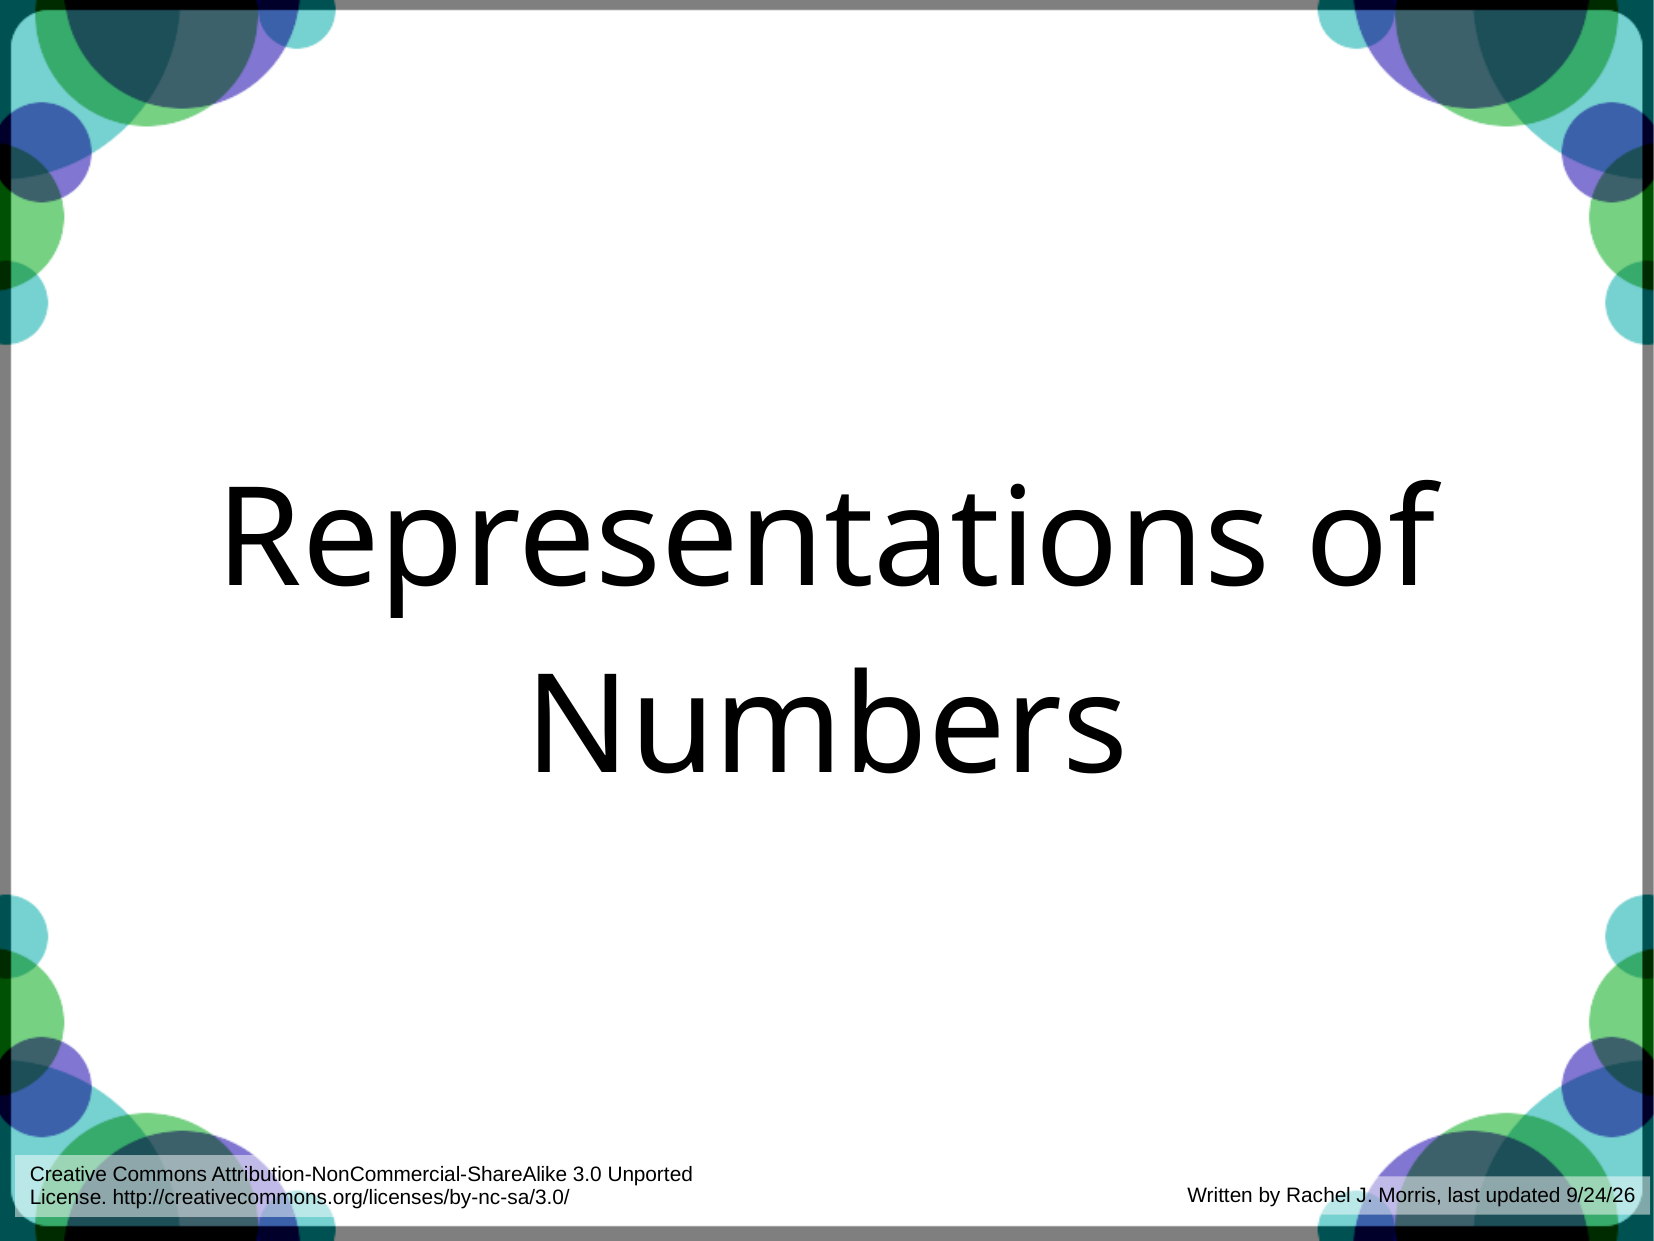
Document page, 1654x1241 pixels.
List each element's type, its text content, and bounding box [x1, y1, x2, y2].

text_box Written by Rachel J. Morris, last updated 10/5/16 [840, 1176, 1651, 1215]
title Representations of Numbers [82, 521, 1571, 729]
text_box Creative Commons Attribution-NonCommercial-ShareAlike 3.0 Unported License. http://creativecommons.org/licenses/by-nc-sa/3.0/ [15, 1155, 766, 1217]
picture [0, 0, 1654, 1241]
